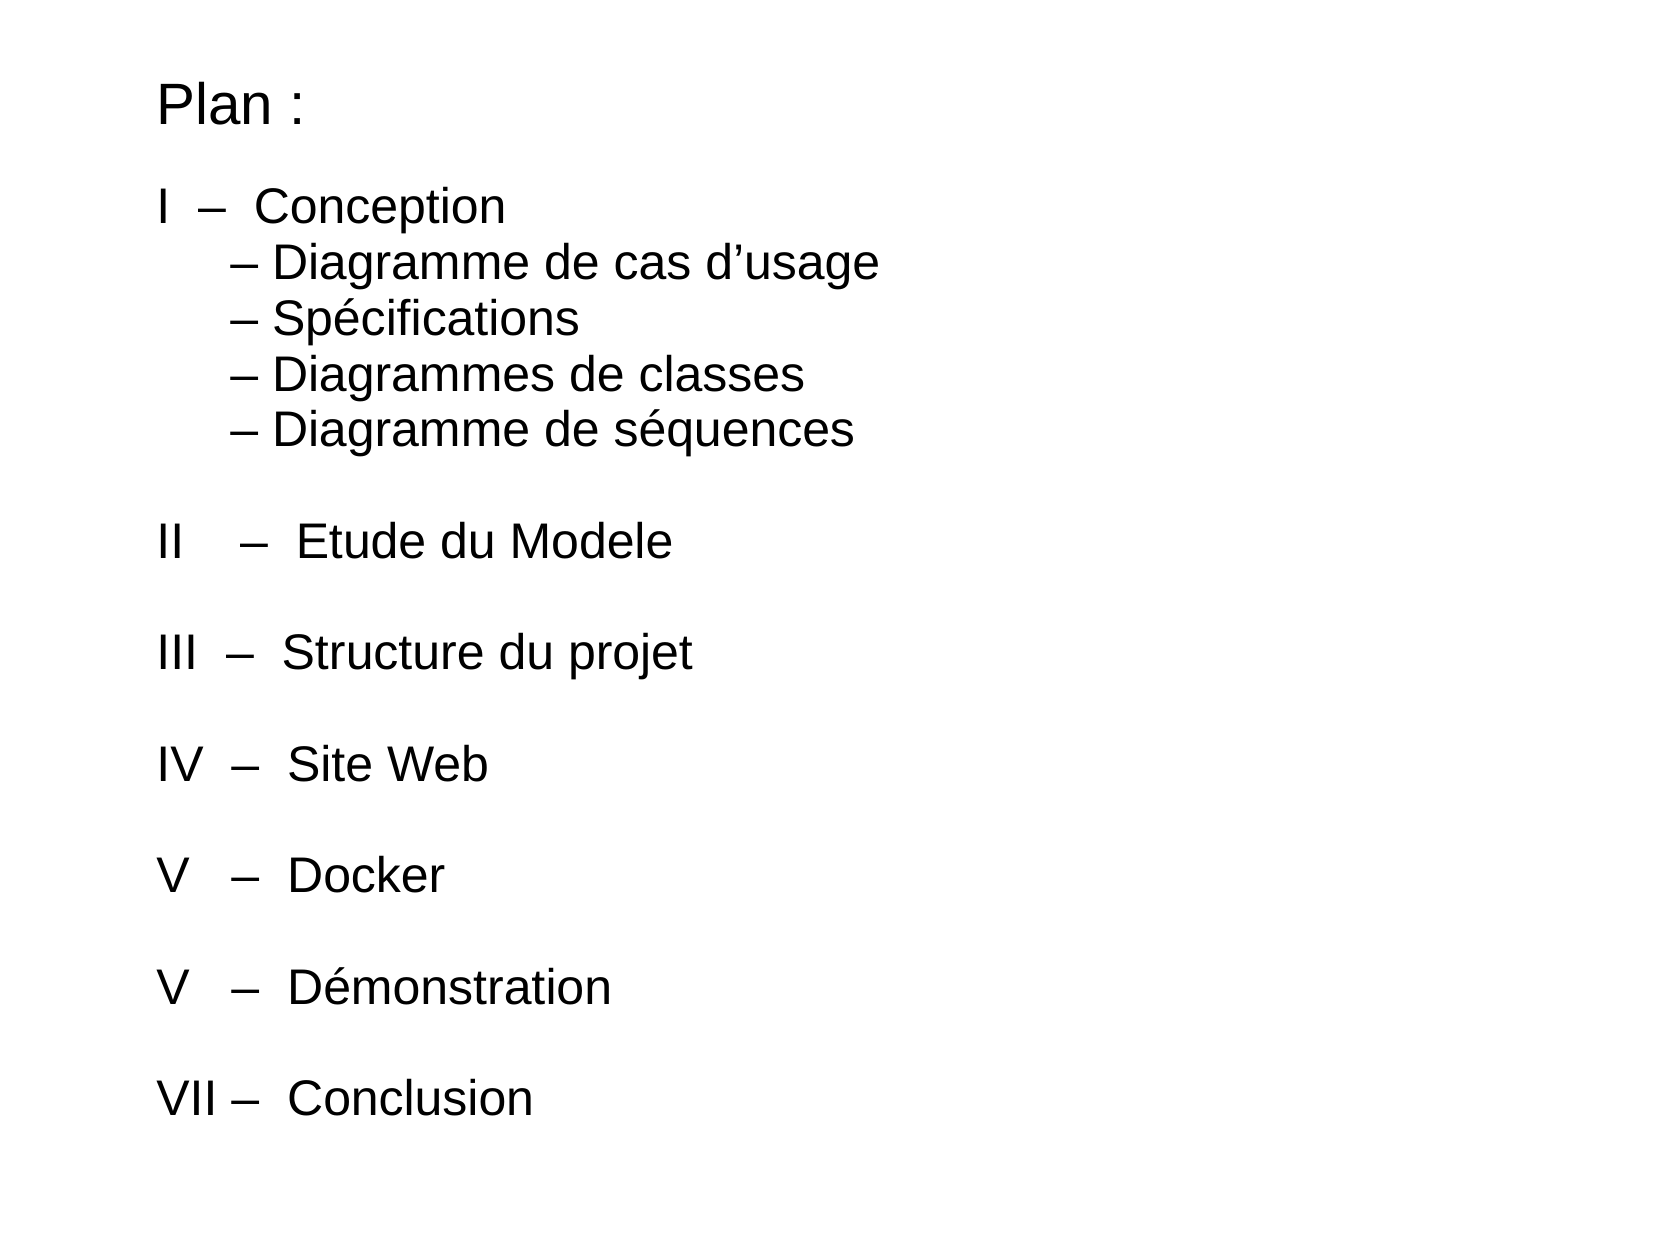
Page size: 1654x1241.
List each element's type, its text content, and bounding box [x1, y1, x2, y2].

text_box Plan : I – Conception – Diagramme de cas d’usage – Spécifications – Diagrammes de classes – Diagramme de séquences II – Etude du Modele III – Structure du projet IV – Site Web V – Docker V – Démonstration VII – Conclusion [141, 64, 1512, 1134]
